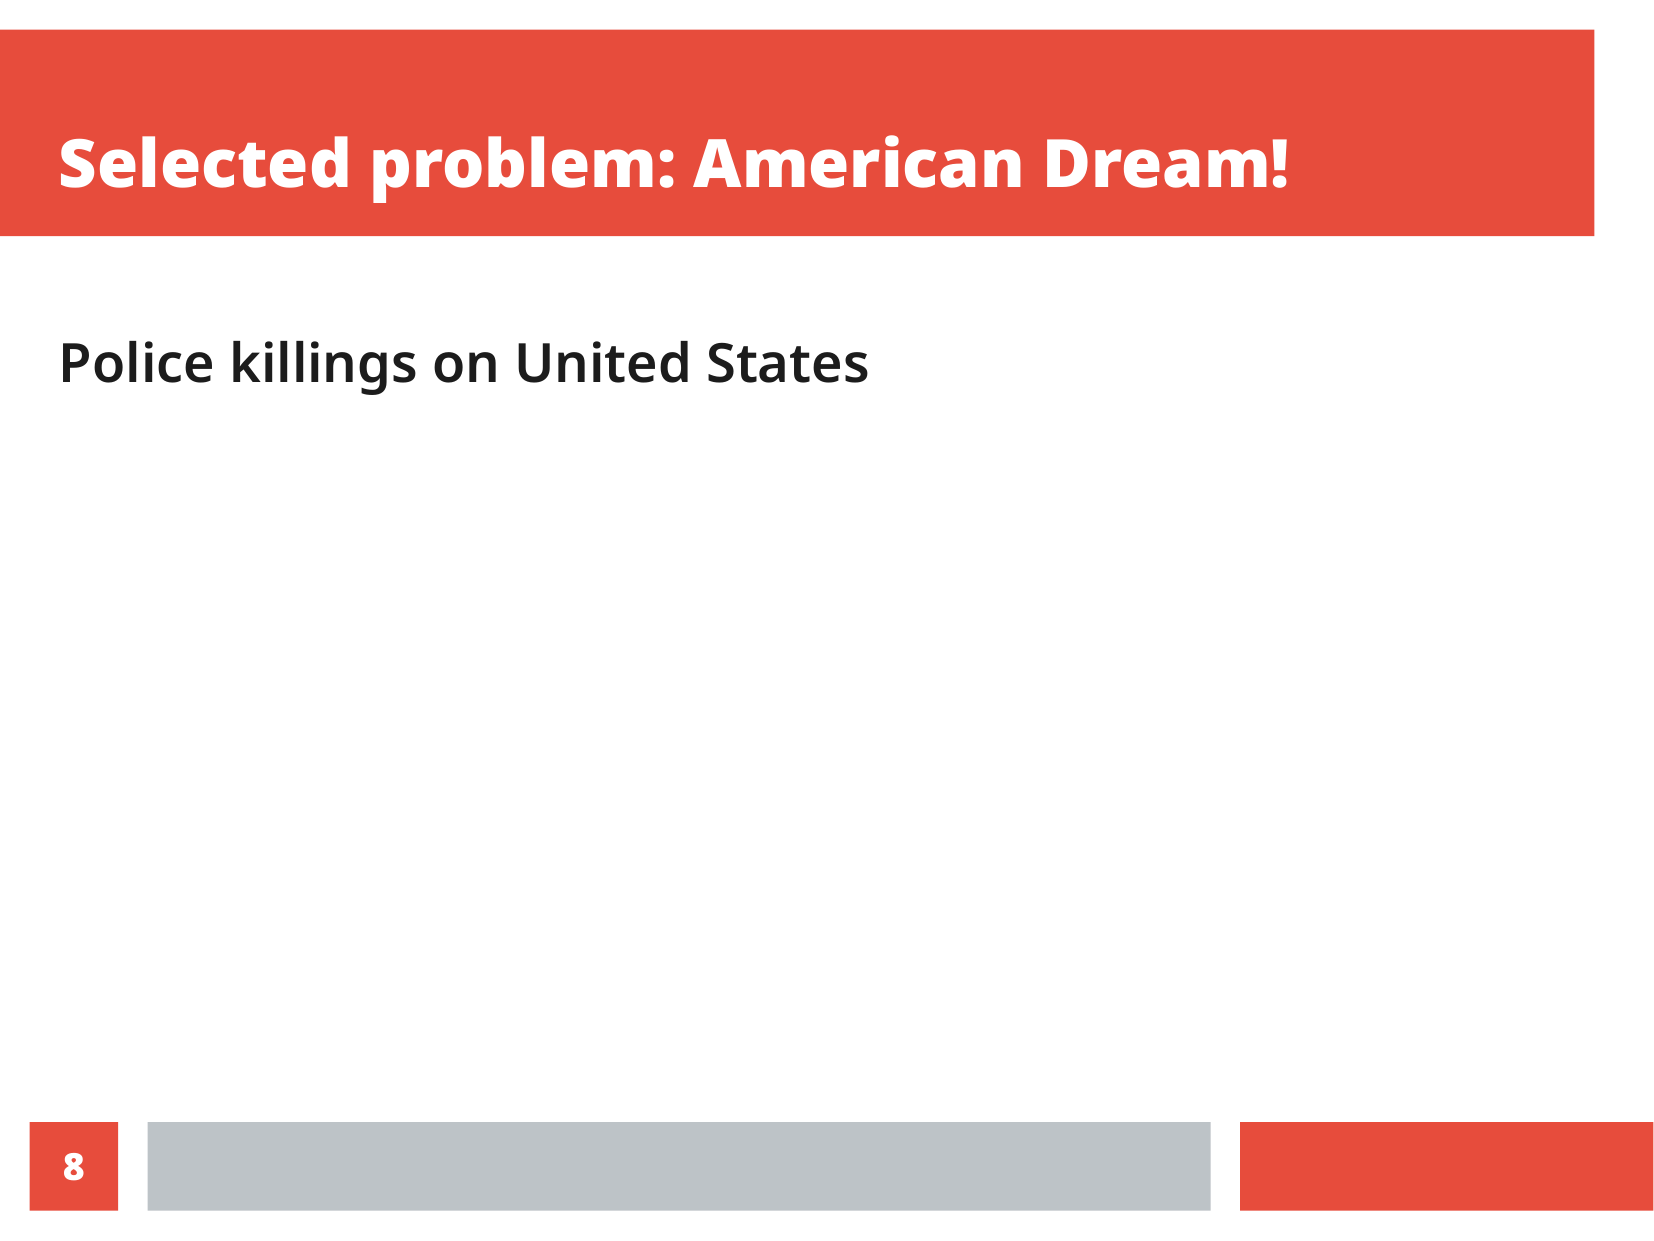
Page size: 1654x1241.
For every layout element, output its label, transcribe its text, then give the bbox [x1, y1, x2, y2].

title Selected problem: American Dream! [59, 59, 1595, 207]
list Police killings on United States [59, 324, 1565, 1093]
